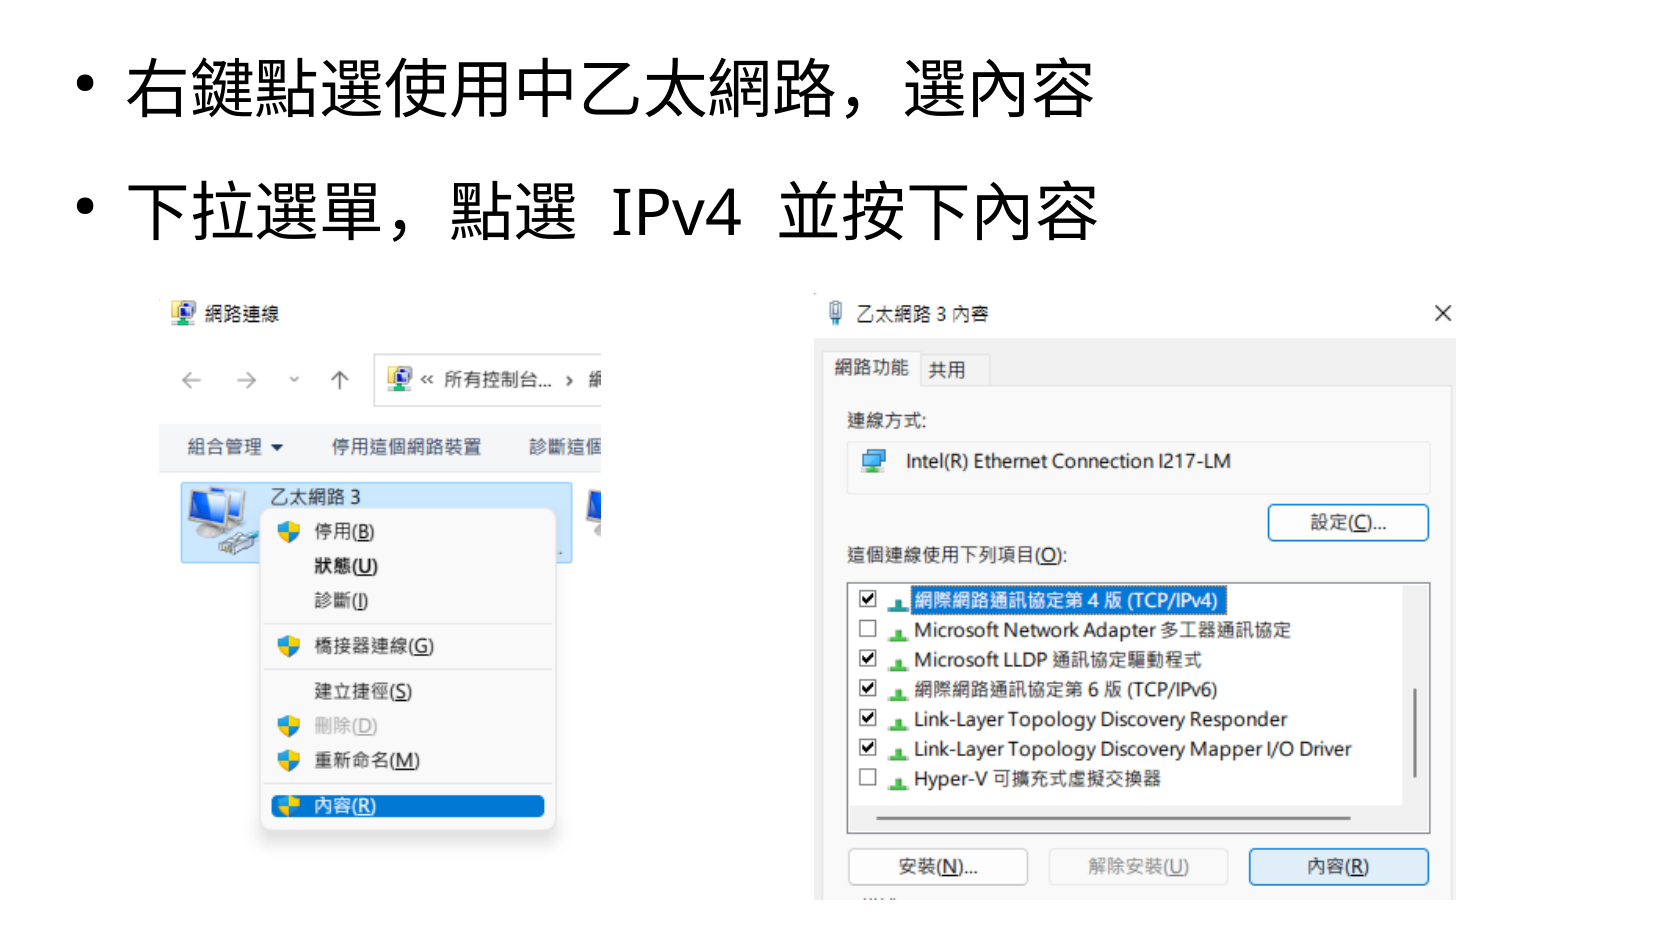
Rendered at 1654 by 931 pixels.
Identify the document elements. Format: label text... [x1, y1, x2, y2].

picture [159, 299, 601, 891]
list 右鍵點選使用中乙太網路，選內容 下拉選單，點選 IPv4 並按下內容 [56, 37, 1546, 256]
picture [814, 293, 1456, 901]
